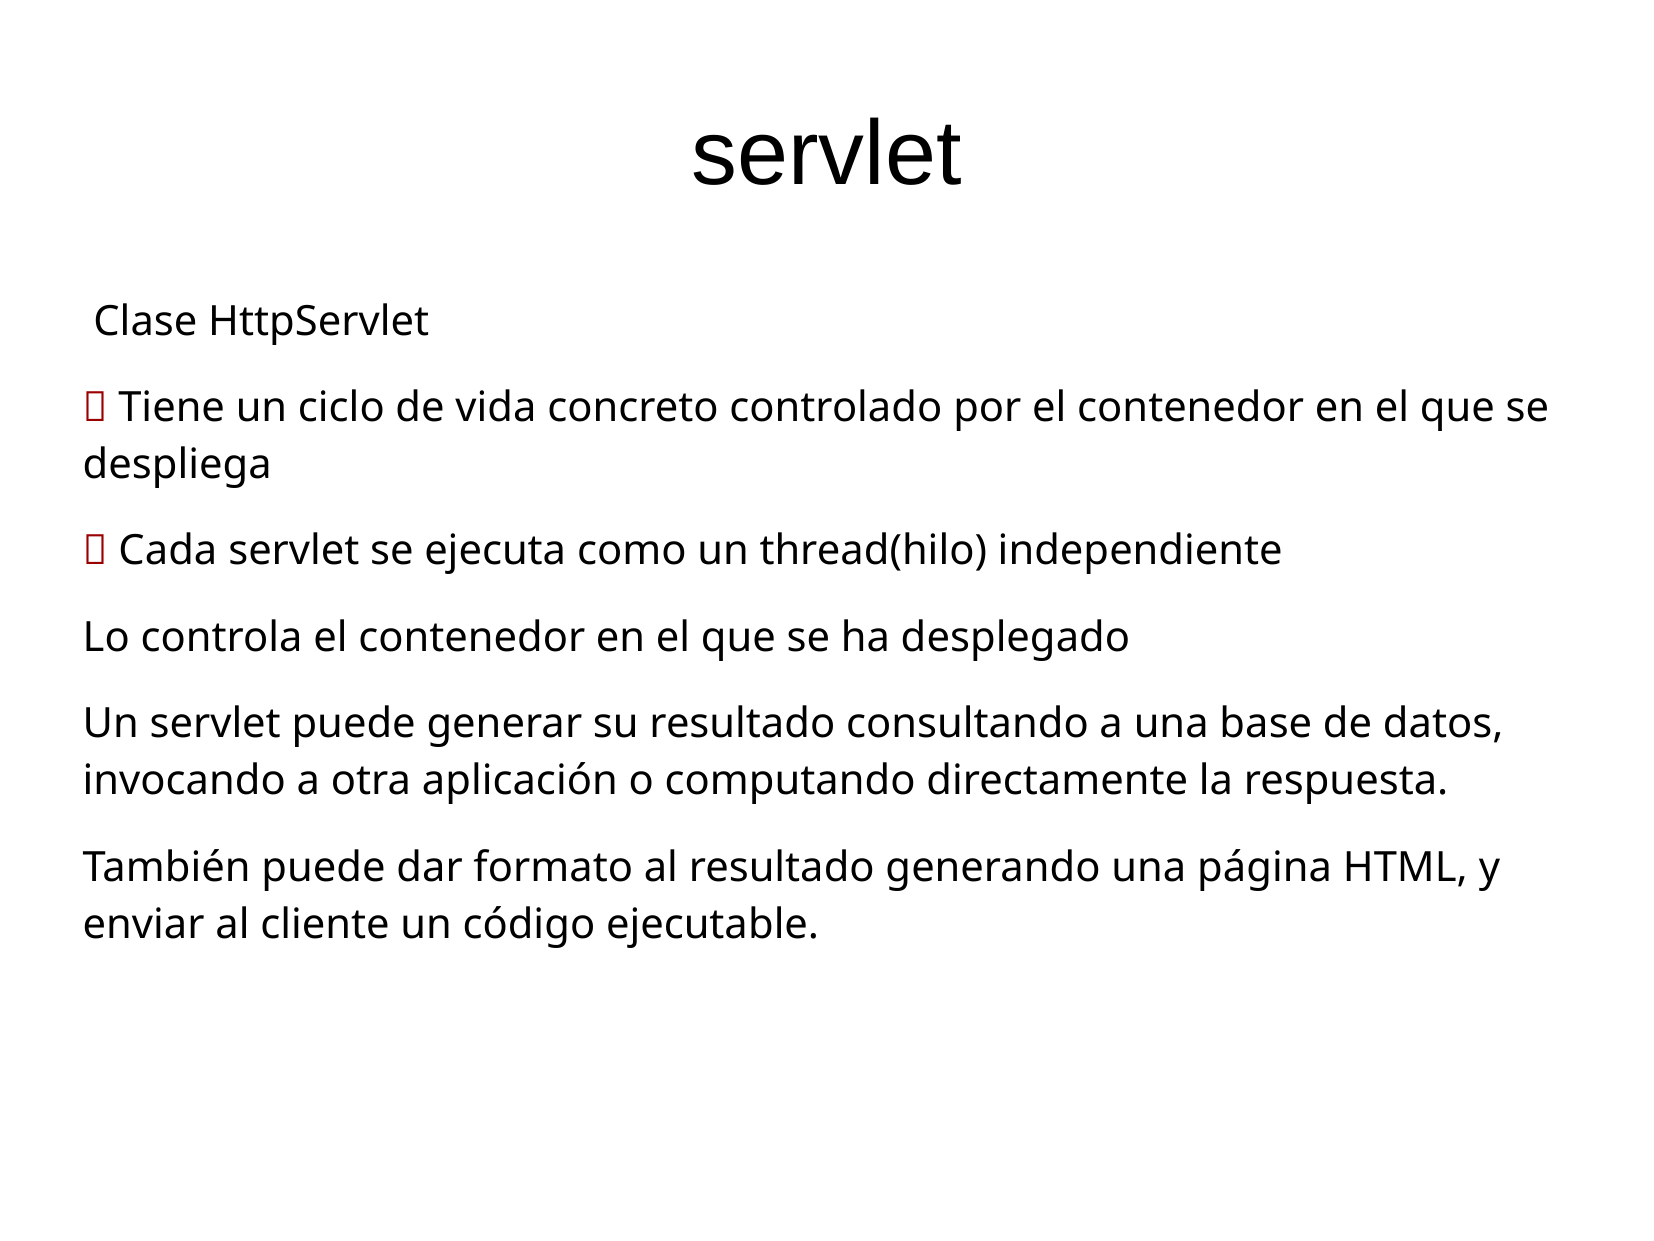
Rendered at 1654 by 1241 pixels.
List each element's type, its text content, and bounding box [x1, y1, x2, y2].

title servlet [82, 49, 1571, 257]
list Clase HttpServlet  Tiene un ciclo de vida concreto controlado por el contenedor en el que se despliega  Cada servlet se ejecuta como un thread(hilo) independiente Lo controla el contenedor en el que se ha desplegado Un servlet puede generar su resultado consultando a una base de datos, invocando a otra aplicación o computando directamente la respuesta. También puede dar formato al resultado generando una página HTML, y enviar al cliente un código ejecutable. [82, 290, 1571, 1109]
